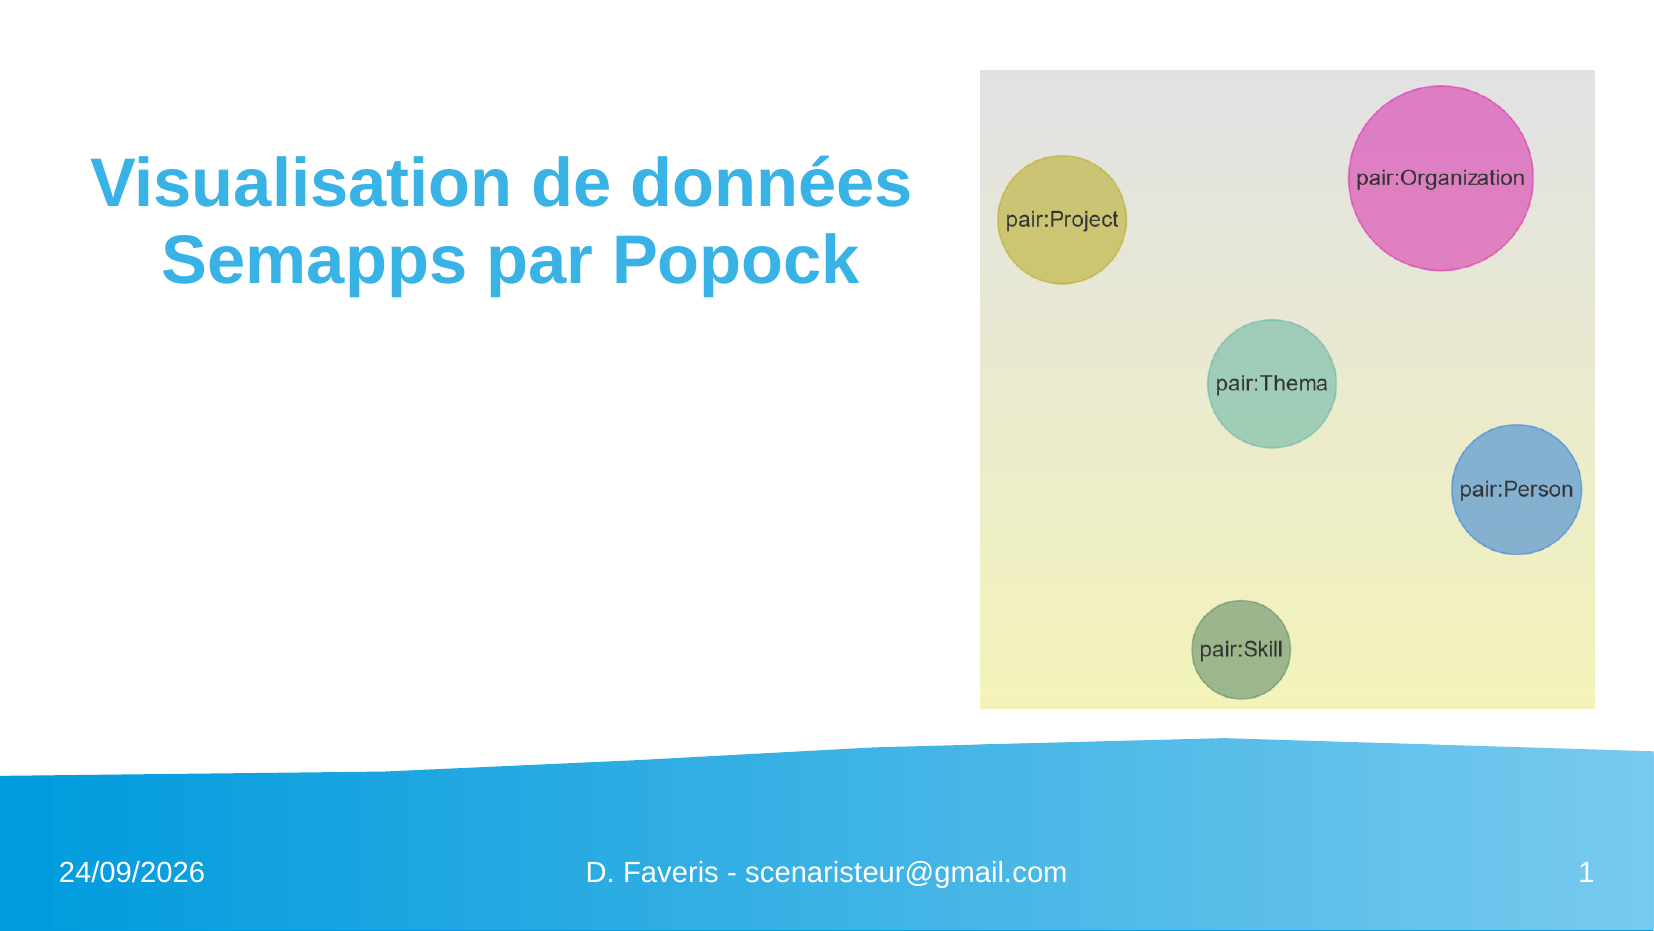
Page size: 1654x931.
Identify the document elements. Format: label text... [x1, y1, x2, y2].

picture [980, 70, 1595, 709]
title Visualisation de données Semapps par Popock [29, 88, 975, 355]
